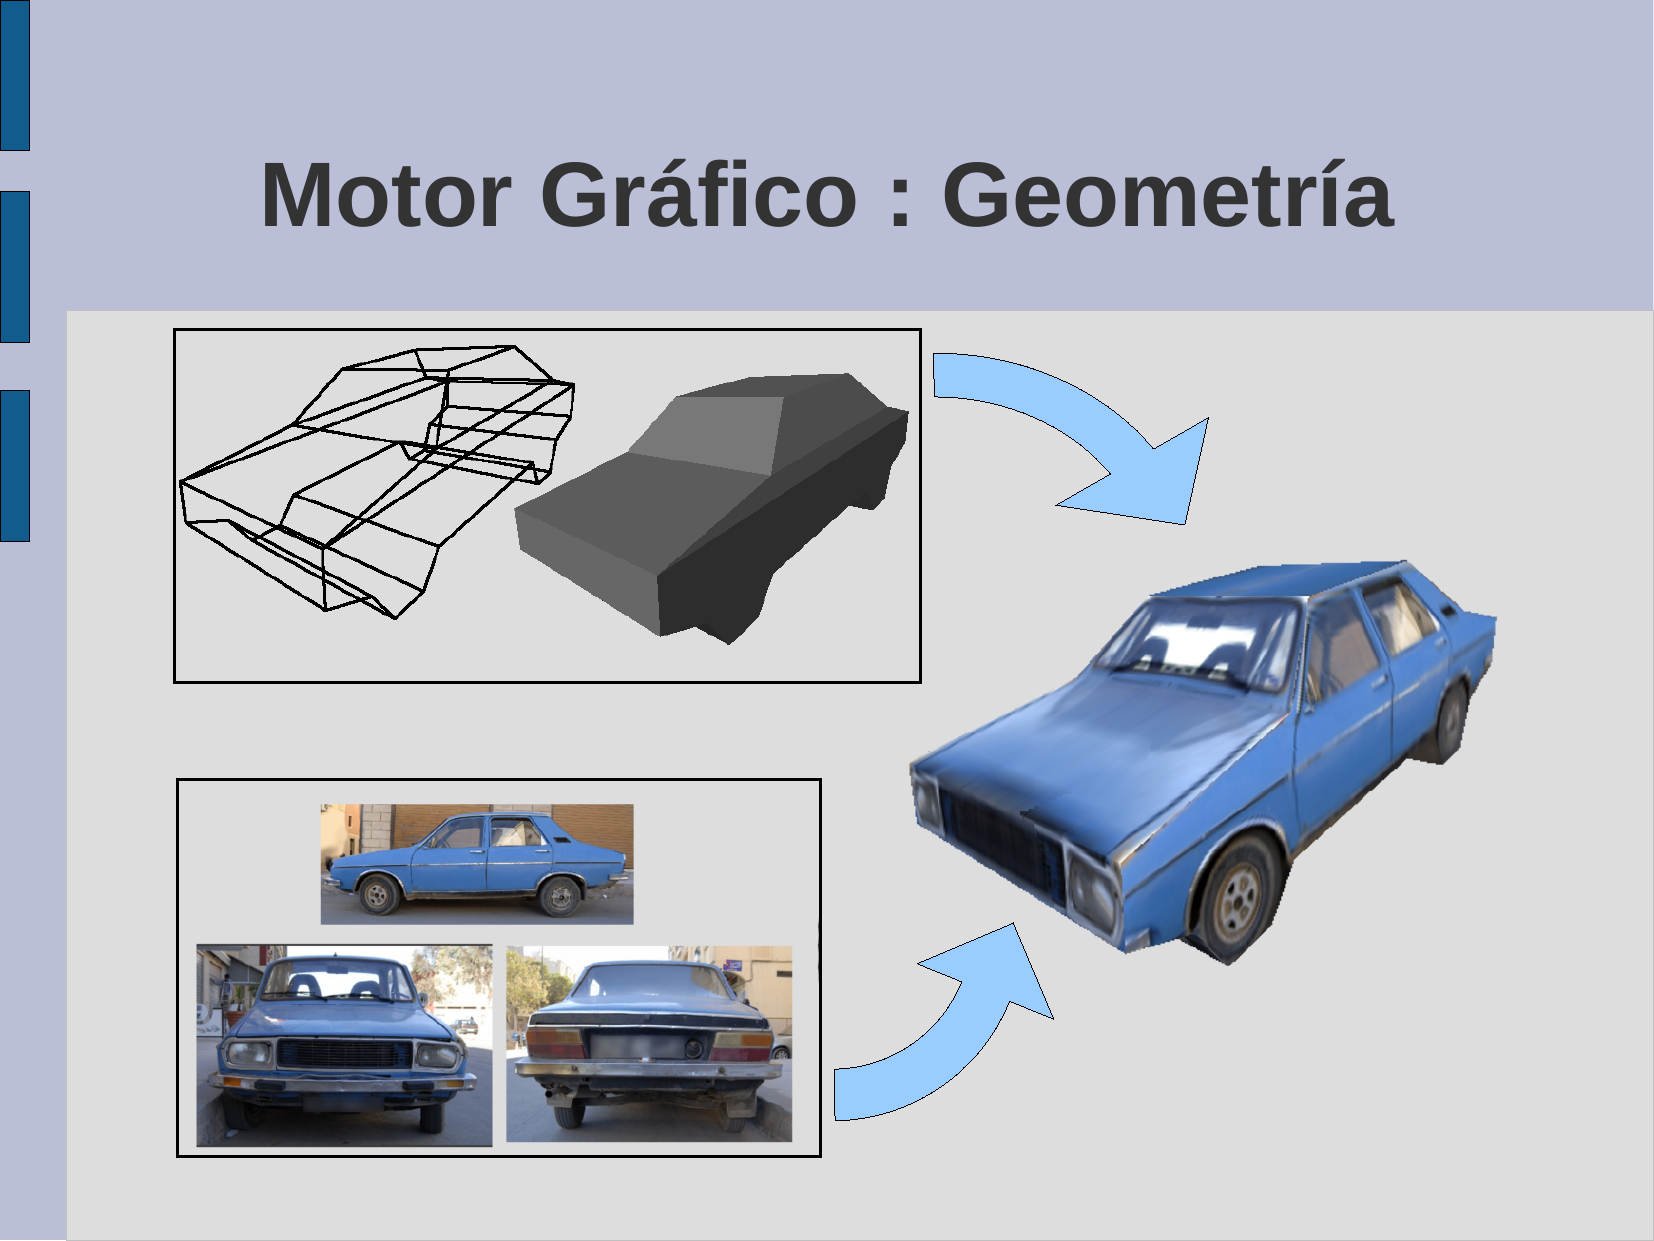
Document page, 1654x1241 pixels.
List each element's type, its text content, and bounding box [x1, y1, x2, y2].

text_box [933, 353, 1209, 525]
picture [167, 324, 1536, 1180]
text_box [834, 922, 1054, 1121]
title Motor Gráfico : Geometría [121, 91, 1534, 299]
